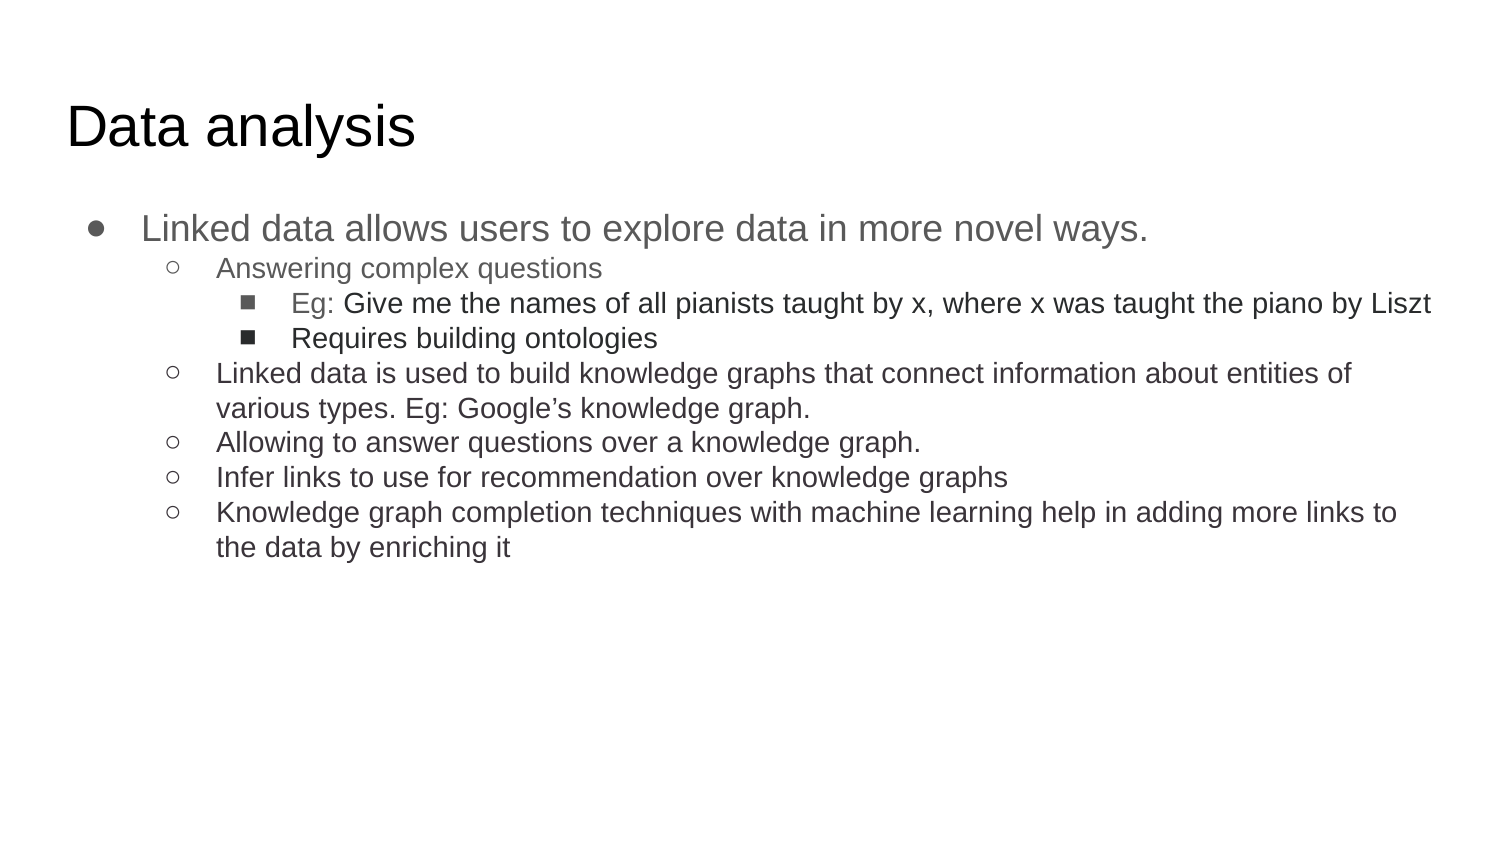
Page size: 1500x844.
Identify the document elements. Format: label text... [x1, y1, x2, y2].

title Data analysis [51, 72, 1449, 167]
list Linked data allows users to explore data in more novel ways. Answering complex questions Eg: Give me the names of all pianists taught by x, where x was taught the piano by Liszt Requires building ontologies Linked data is used to build knowledge graphs that connect information about entities of various types. Eg: Google’s knowledge graph. Allowing to answer questions over a knowledge graph. Infer links to use for recommendation over knowledge graphs Knowledge graph completion techniques with machine learning help in adding more links to the data by enriching it [51, 189, 1449, 750]
